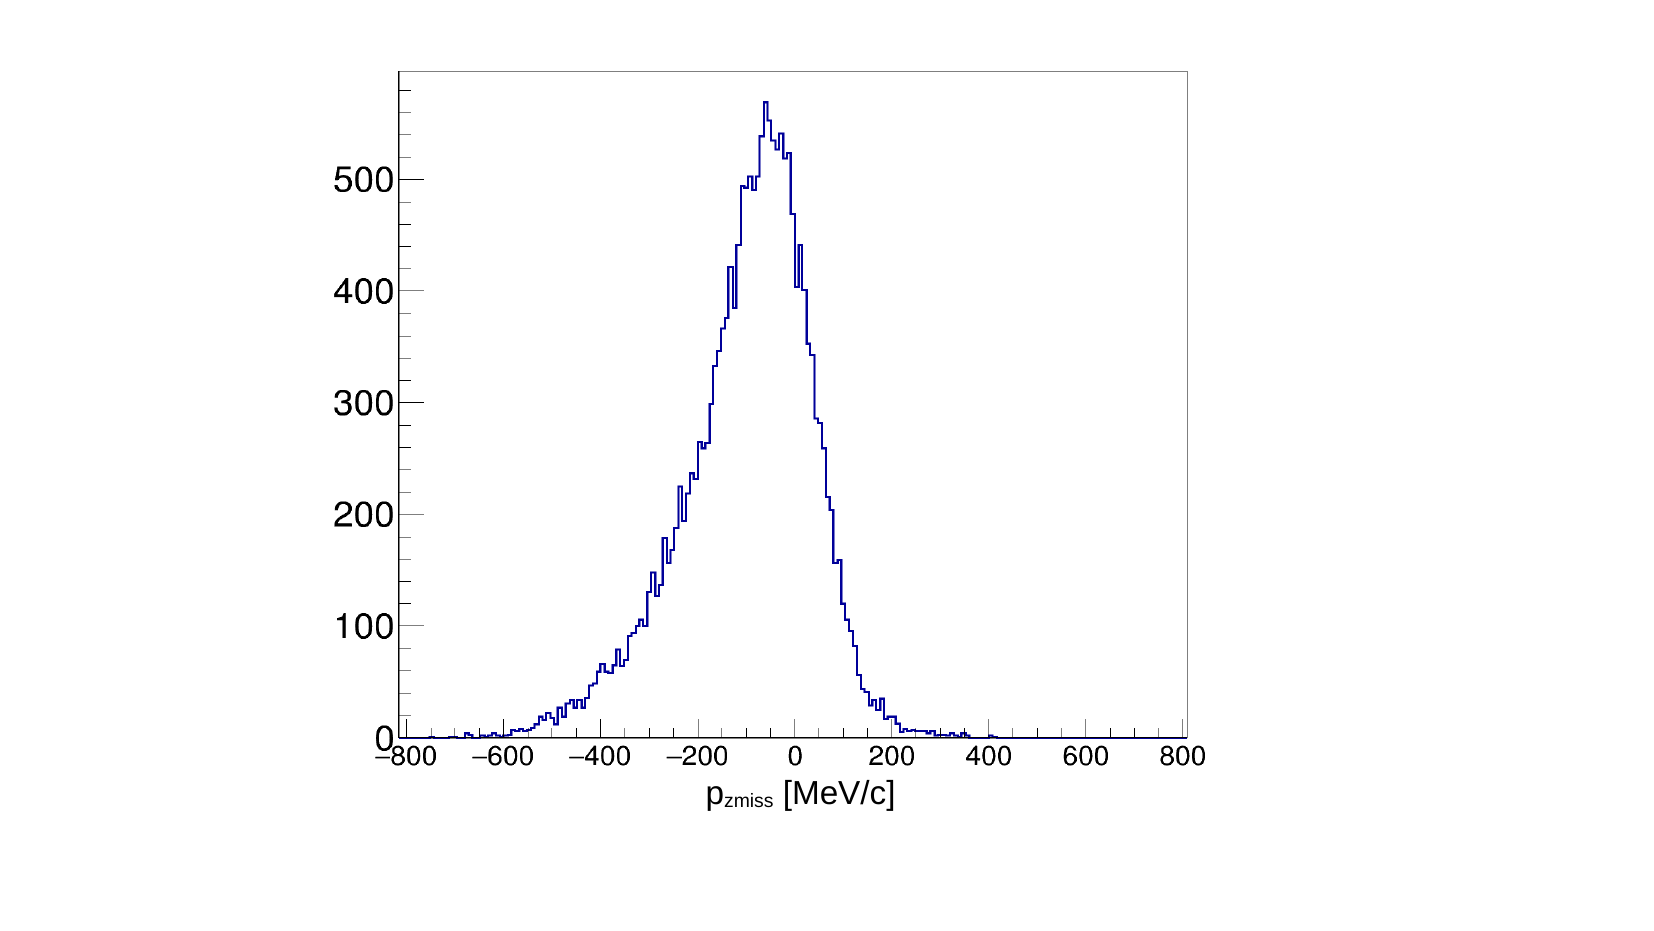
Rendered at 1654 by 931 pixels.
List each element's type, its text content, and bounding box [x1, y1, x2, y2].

picture [324, 58, 1211, 768]
text_box pzmiss [MeV/c] [690, 767, 1004, 857]
